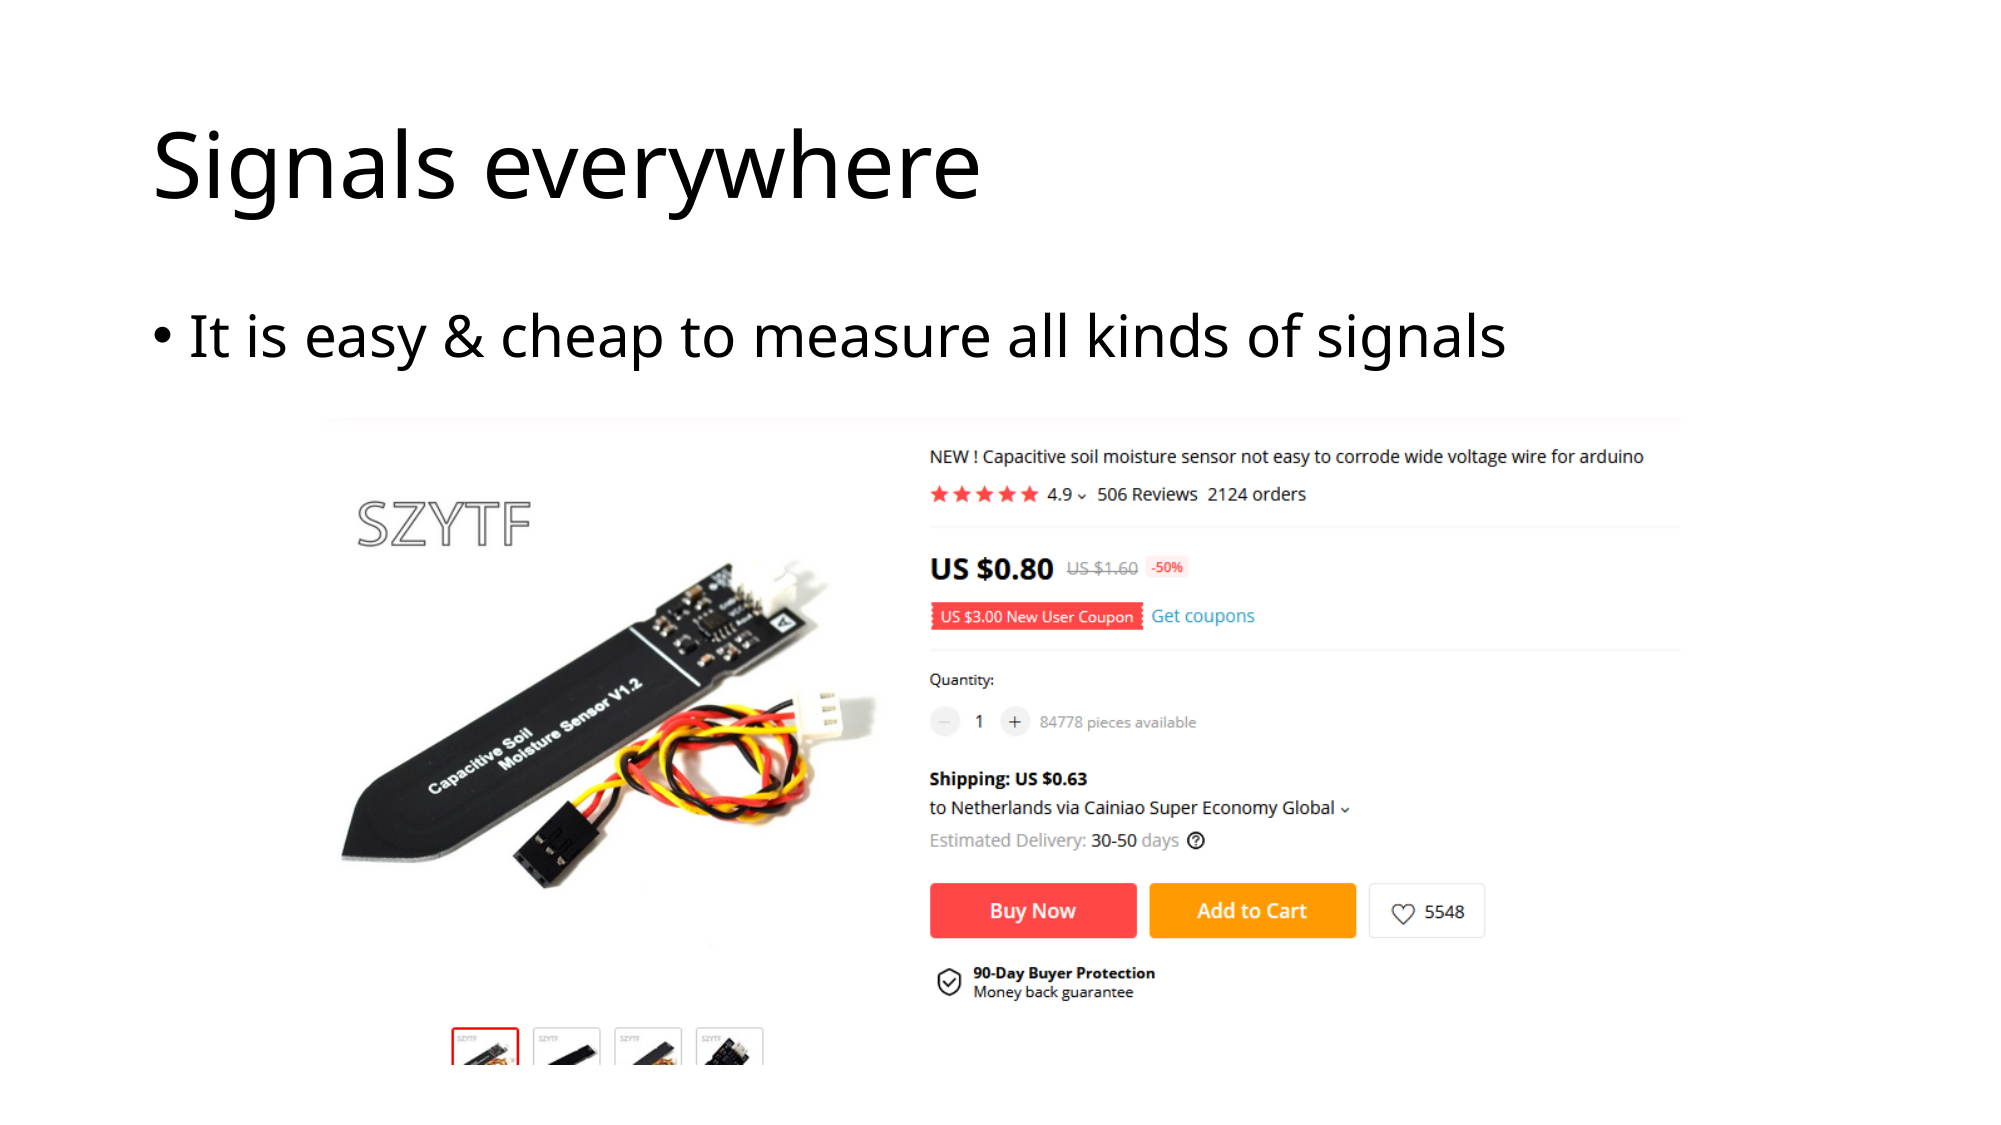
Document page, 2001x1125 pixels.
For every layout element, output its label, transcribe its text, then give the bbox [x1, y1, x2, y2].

list It is easy & cheap to measure all kinds of signals [137, 299, 1863, 1014]
picture [320, 418, 1681, 1065]
title Signals everywhere [137, 59, 1863, 278]
